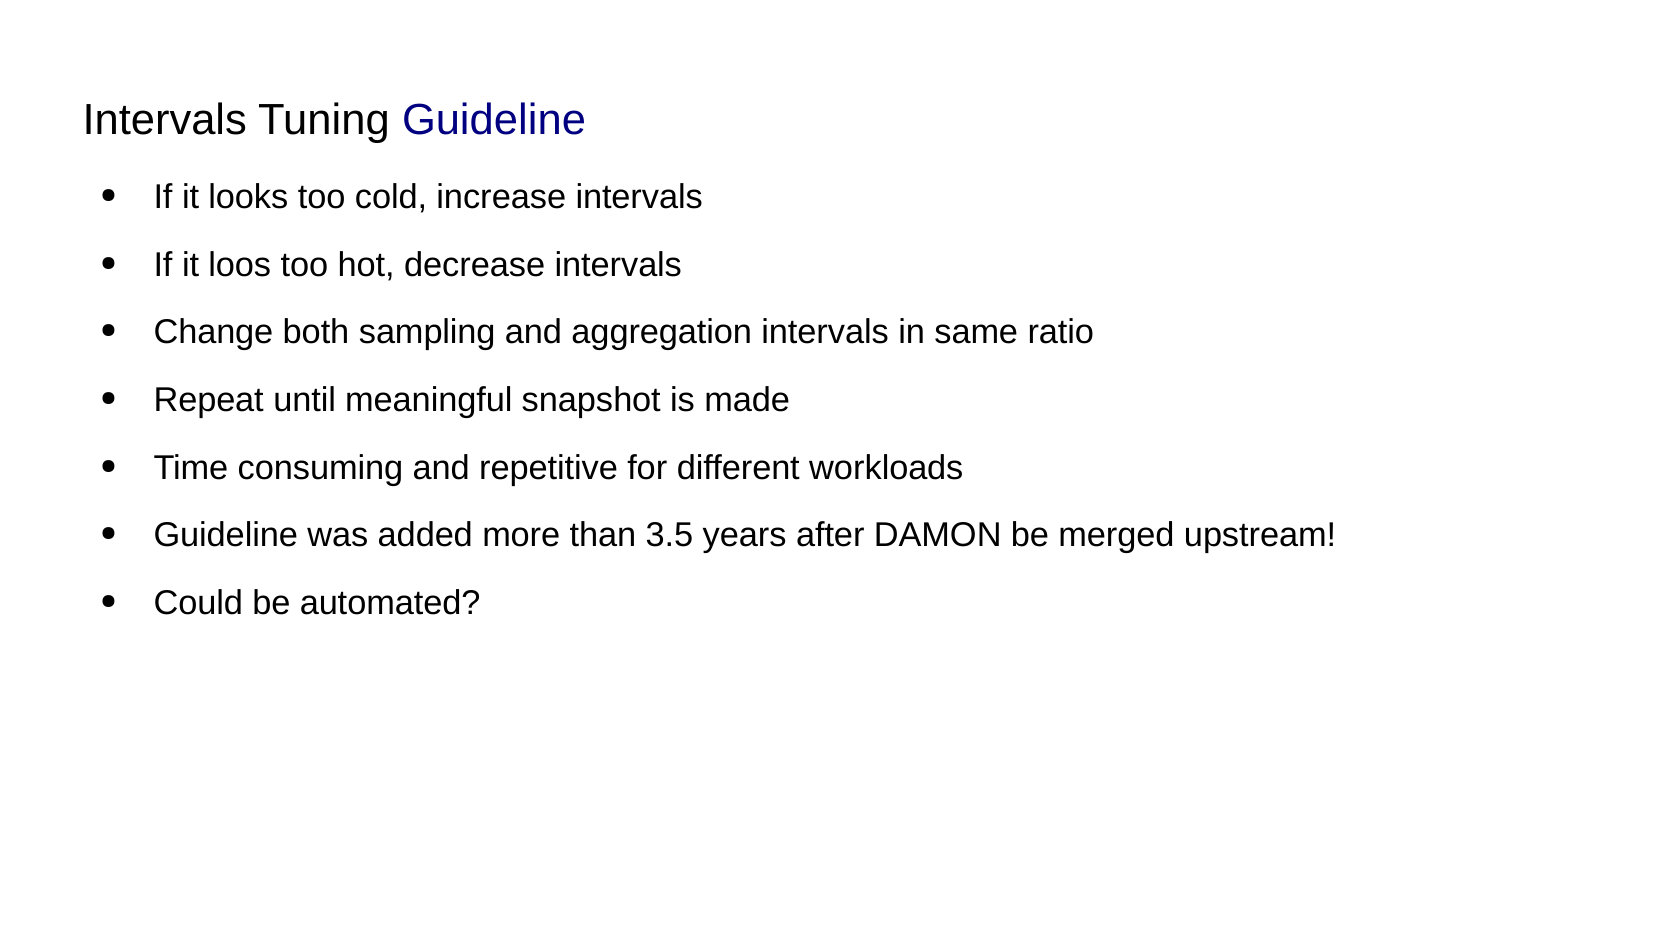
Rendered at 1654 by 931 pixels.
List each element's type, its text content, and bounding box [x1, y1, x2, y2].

title Intervals Tuning Guideline [82, 81, 1571, 157]
list If it looks too cold, increase intervals If it loos too hot, decrease intervals Change both sampling and aggregation intervals in same ratio Repeat until meaningful snapshot is made Time consuming and repetitive for different workloads Guideline was added more than 3.5 years after DAMON be merged upstream! Could be automated? [82, 177, 1571, 833]
